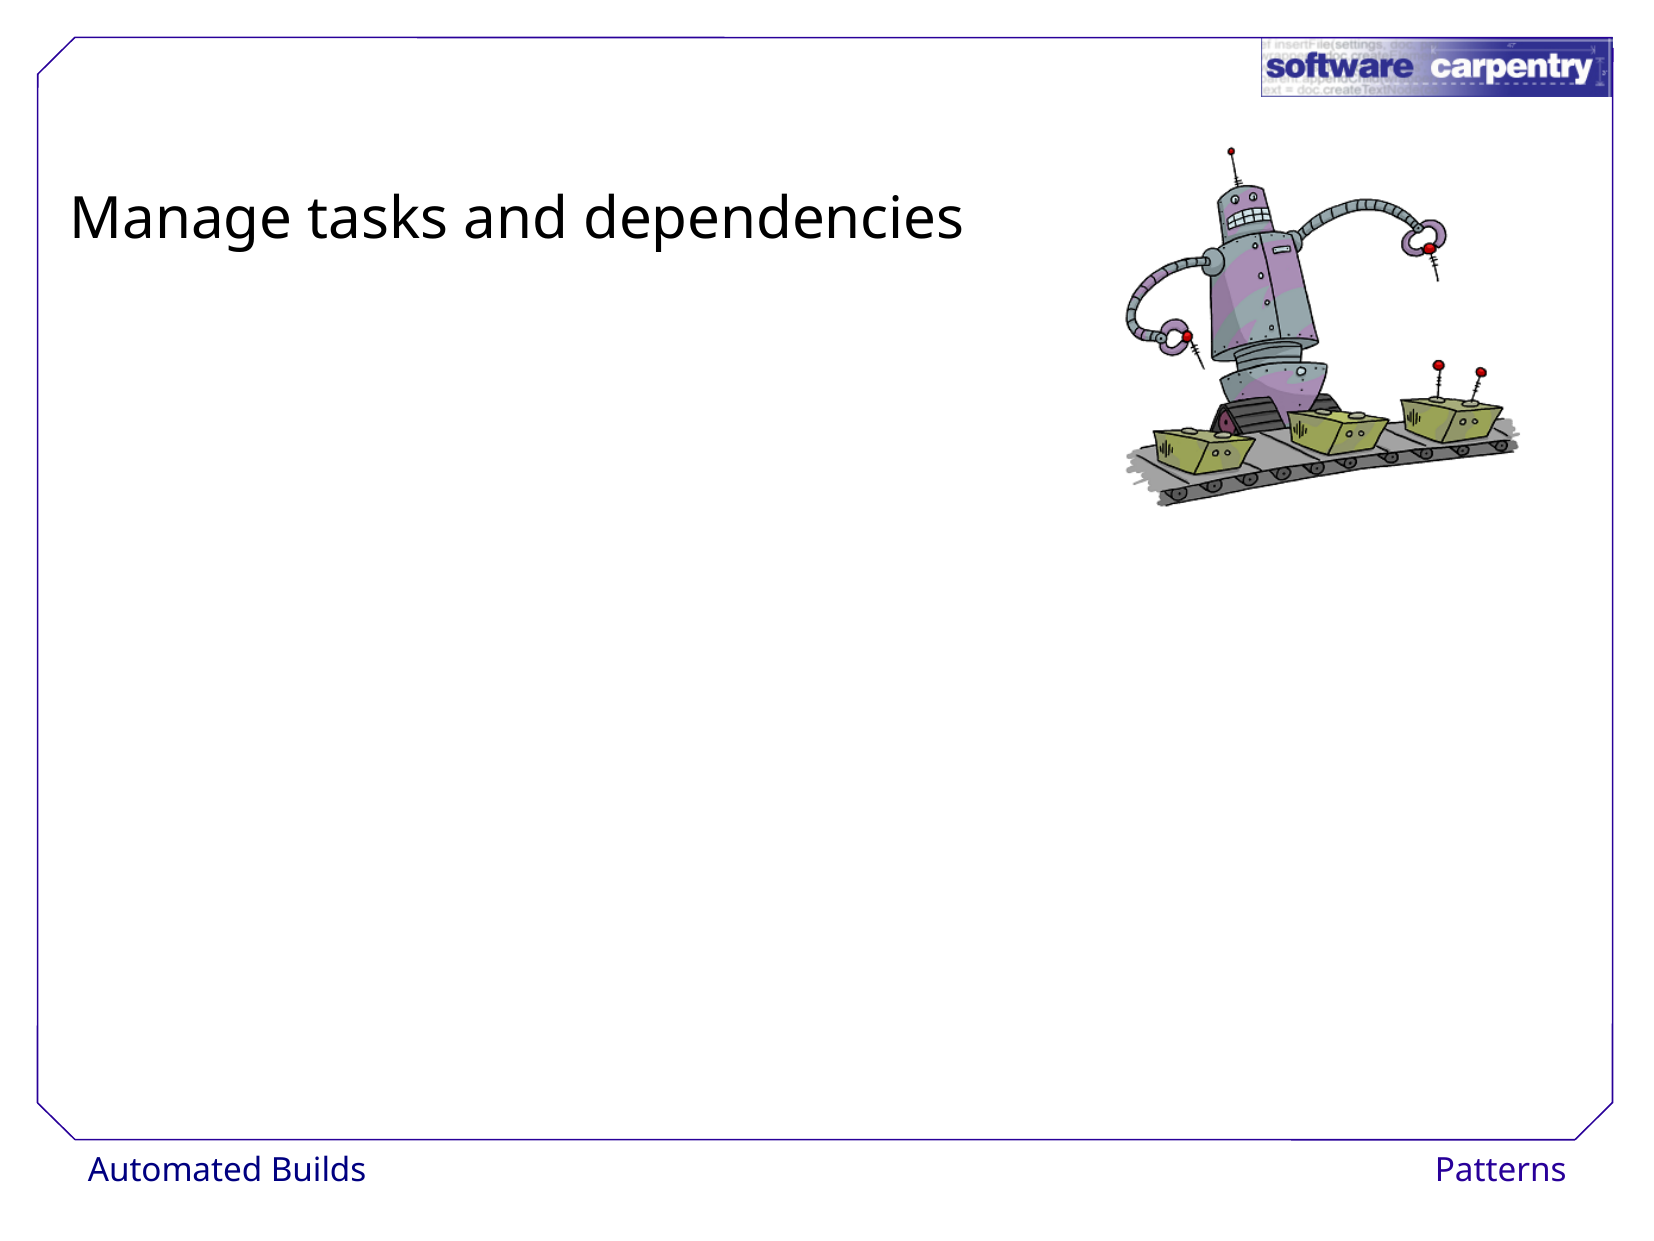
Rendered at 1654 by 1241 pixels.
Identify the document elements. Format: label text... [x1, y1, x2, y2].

picture [1110, 128, 1526, 522]
picture [1261, 39, 1613, 97]
text_box Manage tasks and dependencies [54, 138, 1110, 259]
